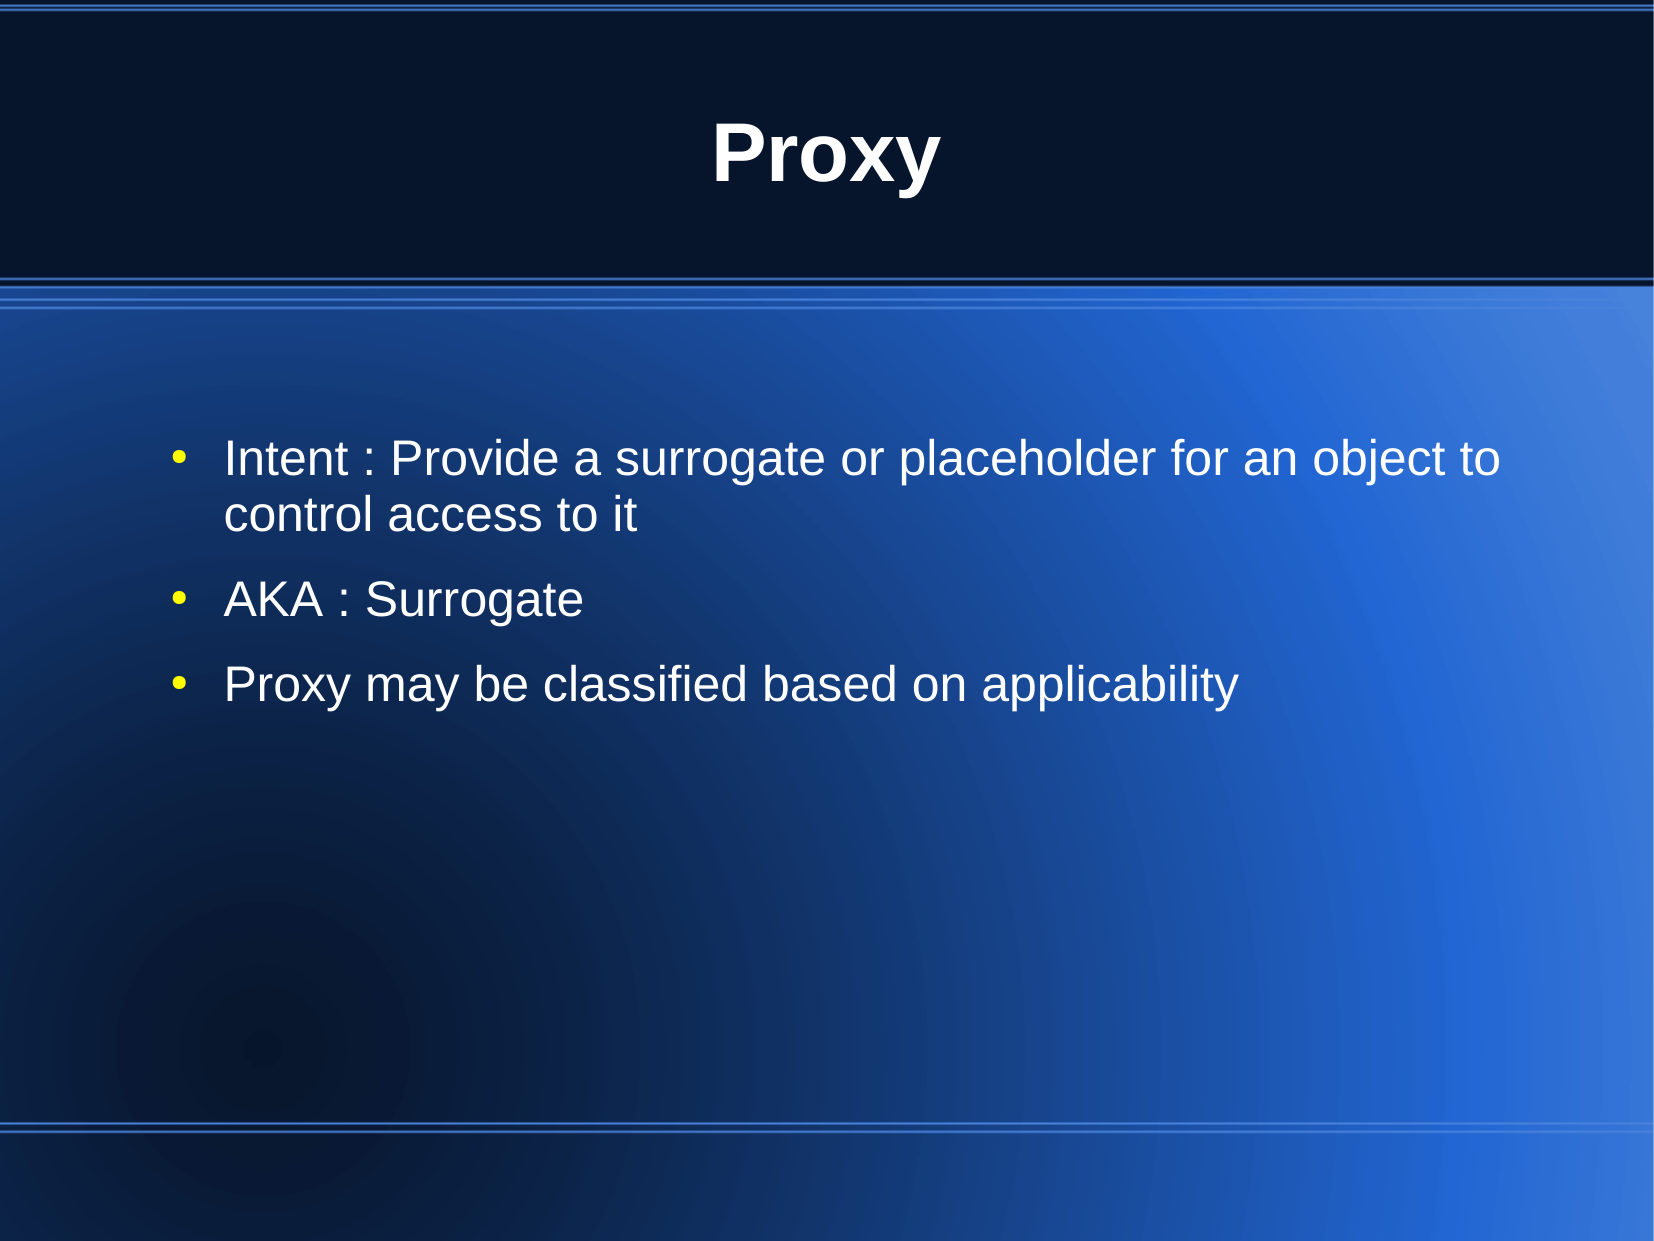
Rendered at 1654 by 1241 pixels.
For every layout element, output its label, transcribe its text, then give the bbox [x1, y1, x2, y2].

title Proxy [82, 49, 1571, 257]
picture [0, 0, 1654, 1241]
list Intent : Provide a surrogate or placeholder for an object to control access to it AKA : Surrogate Proxy may be classified based on applicability [152, 344, 1534, 1127]
